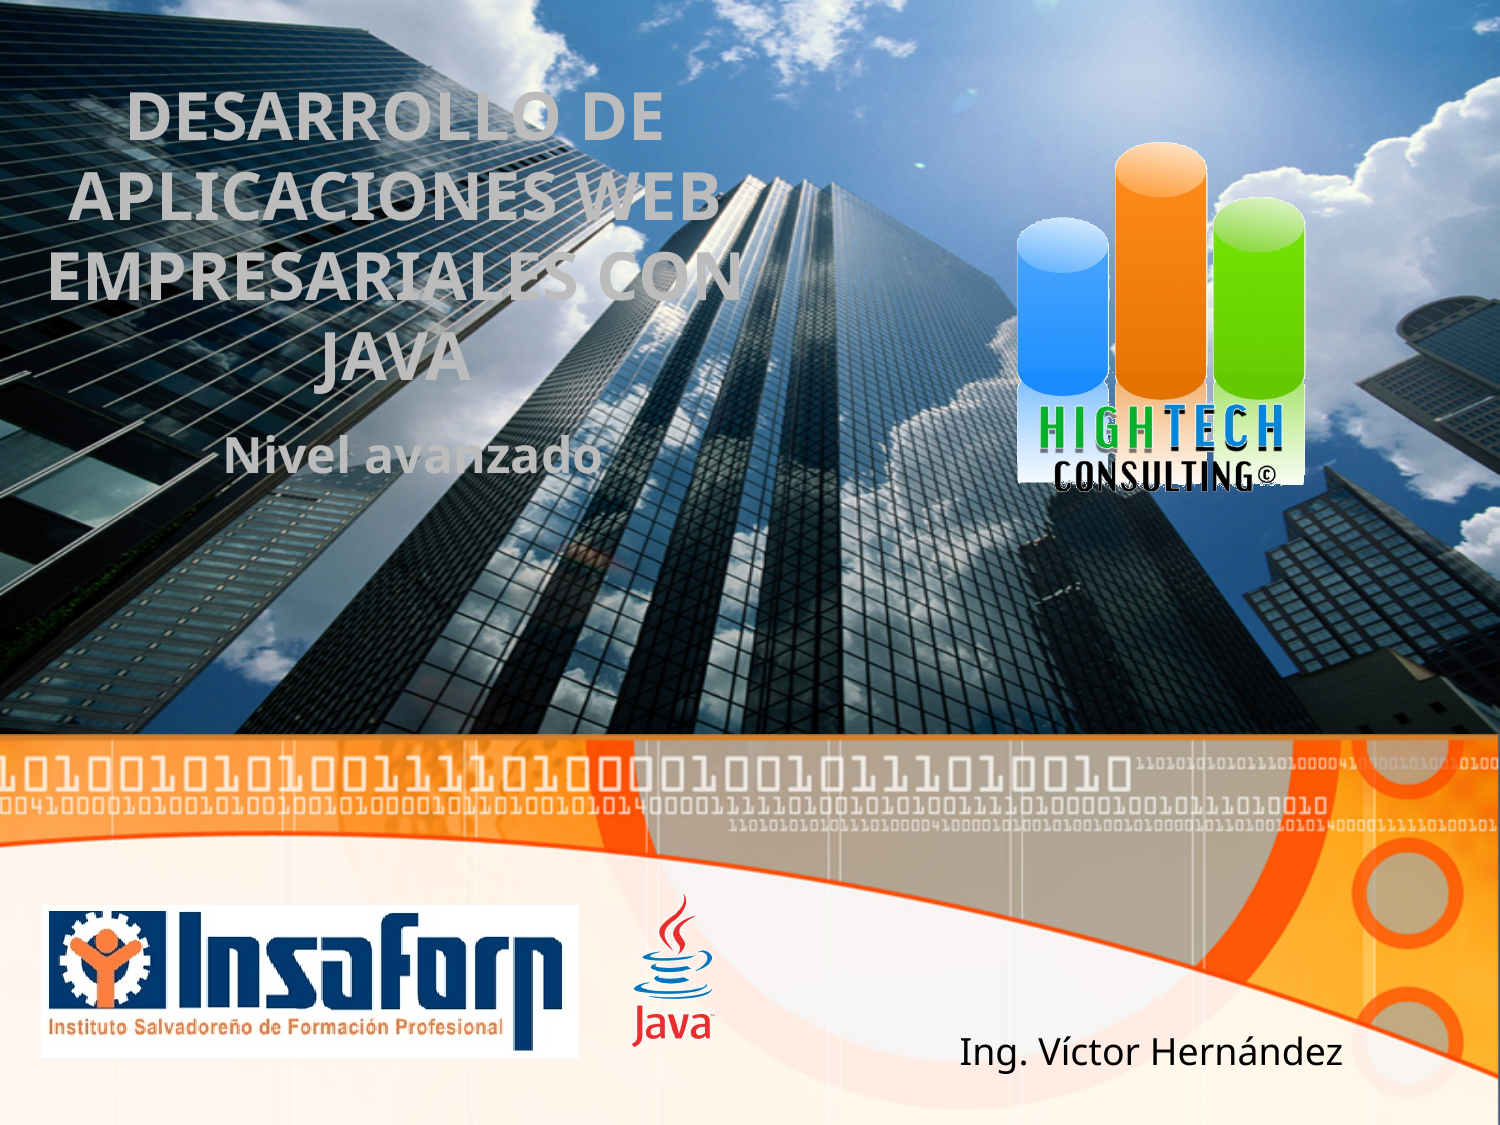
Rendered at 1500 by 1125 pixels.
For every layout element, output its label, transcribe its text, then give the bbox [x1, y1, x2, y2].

text_box Ing. Víctor Hernández [944, 1020, 1406, 1125]
picture [0, 0, 1500, 1125]
text_box DESARROLLO DE APLICACIONES WEB EMPRESARIALES CON JAVA [0, 66, 792, 402]
text_box Nivel avanzado [17, 415, 809, 491]
